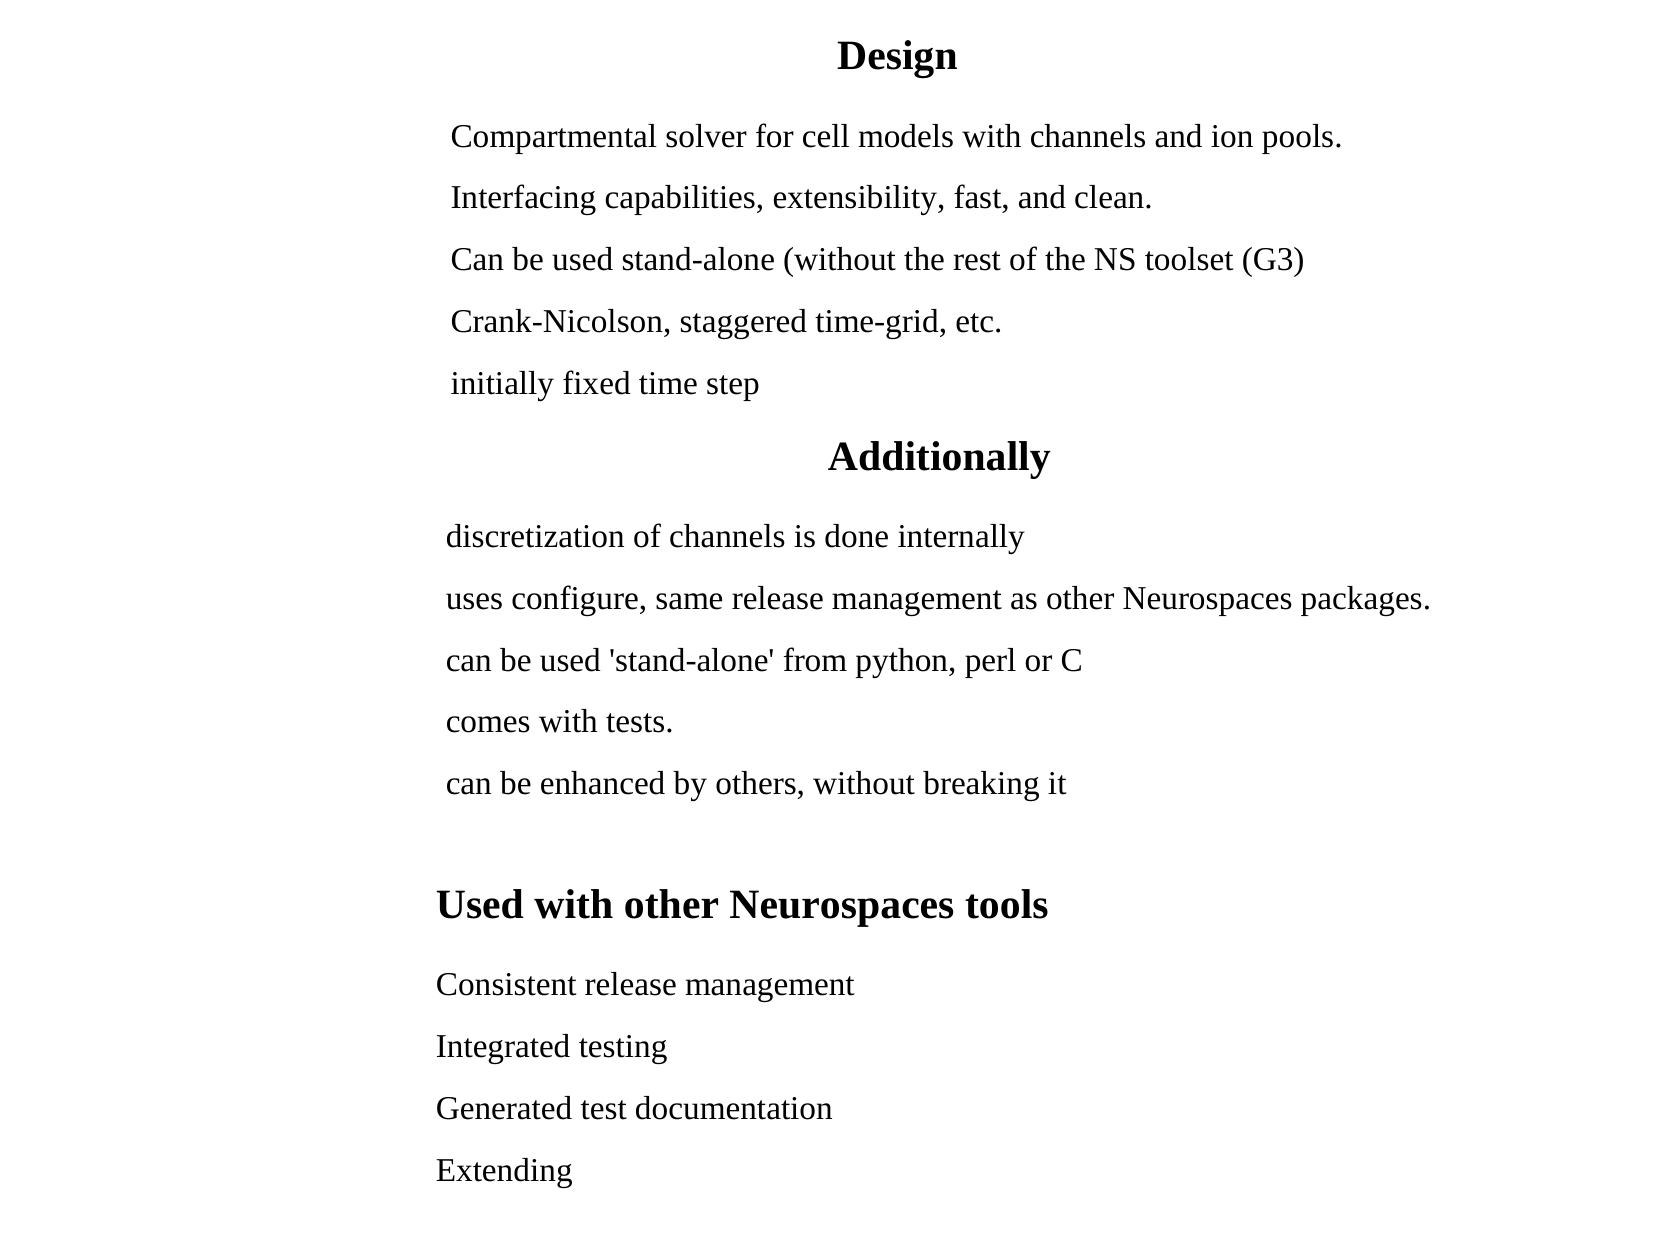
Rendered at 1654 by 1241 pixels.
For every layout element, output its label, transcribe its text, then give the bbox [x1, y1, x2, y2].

text_box Design Compartmental solver for cell models with channels and ion pools. Interfacing capabilities, extensibility, fast, and clean. Can be used stand-alone (without the rest of the NS toolset (G3) Crank-Nicolson, staggered time-grid, etc. initially fixed time step [444, 19, 1351, 415]
text_box Used with other Neurospaces tools Consistent release management Integrated testing Generated test documentation Extending [435, 869, 1050, 1201]
text_box Additionally discretization of channels is done internally uses configure, same release management as other Neurospaces packages. can be used 'stand-alone' from python, perl or C comes with tests. can be enhanced by others, without breaking it [340, 419, 1538, 816]
